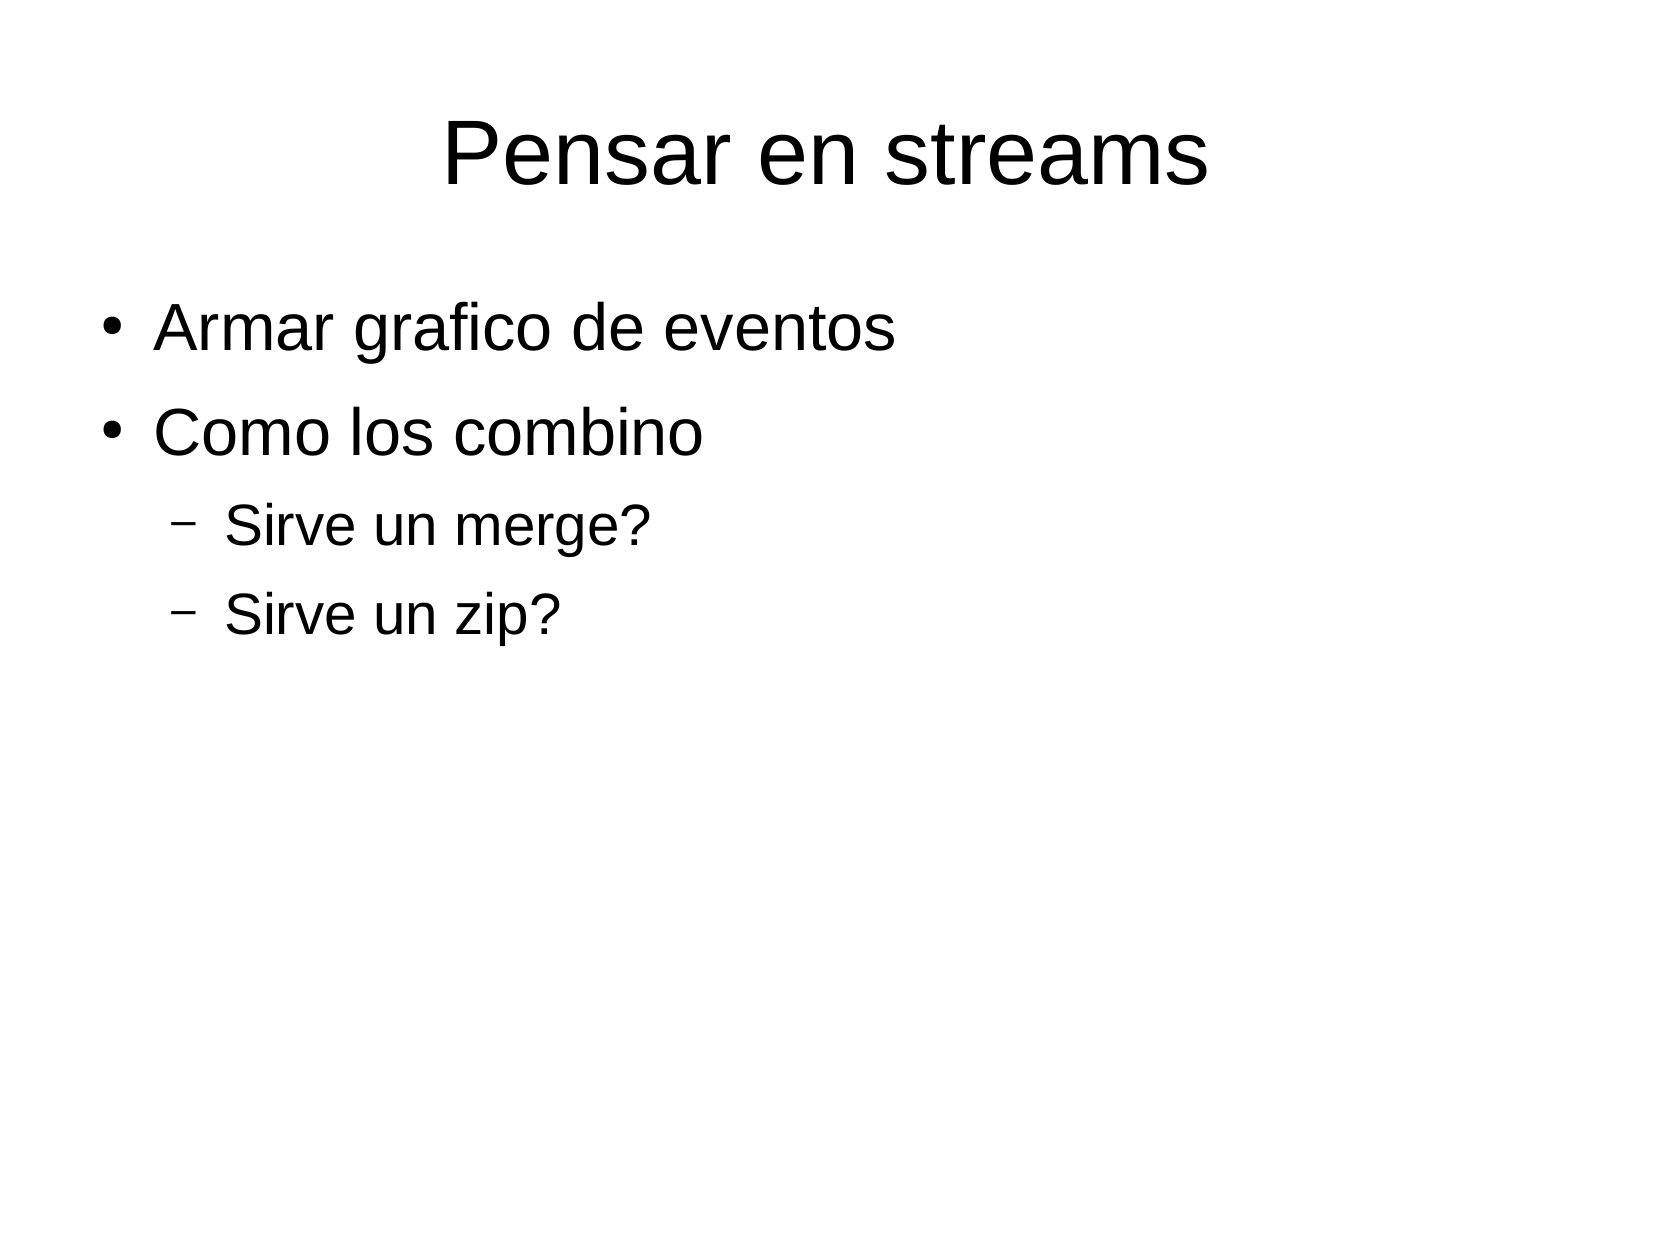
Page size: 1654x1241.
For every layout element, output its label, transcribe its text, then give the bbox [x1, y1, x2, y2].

list Armar grafico de eventos Como los combino Sirve un merge? Sirve un zip? [82, 290, 1571, 1010]
title Pensar en streams [82, 49, 1571, 257]
